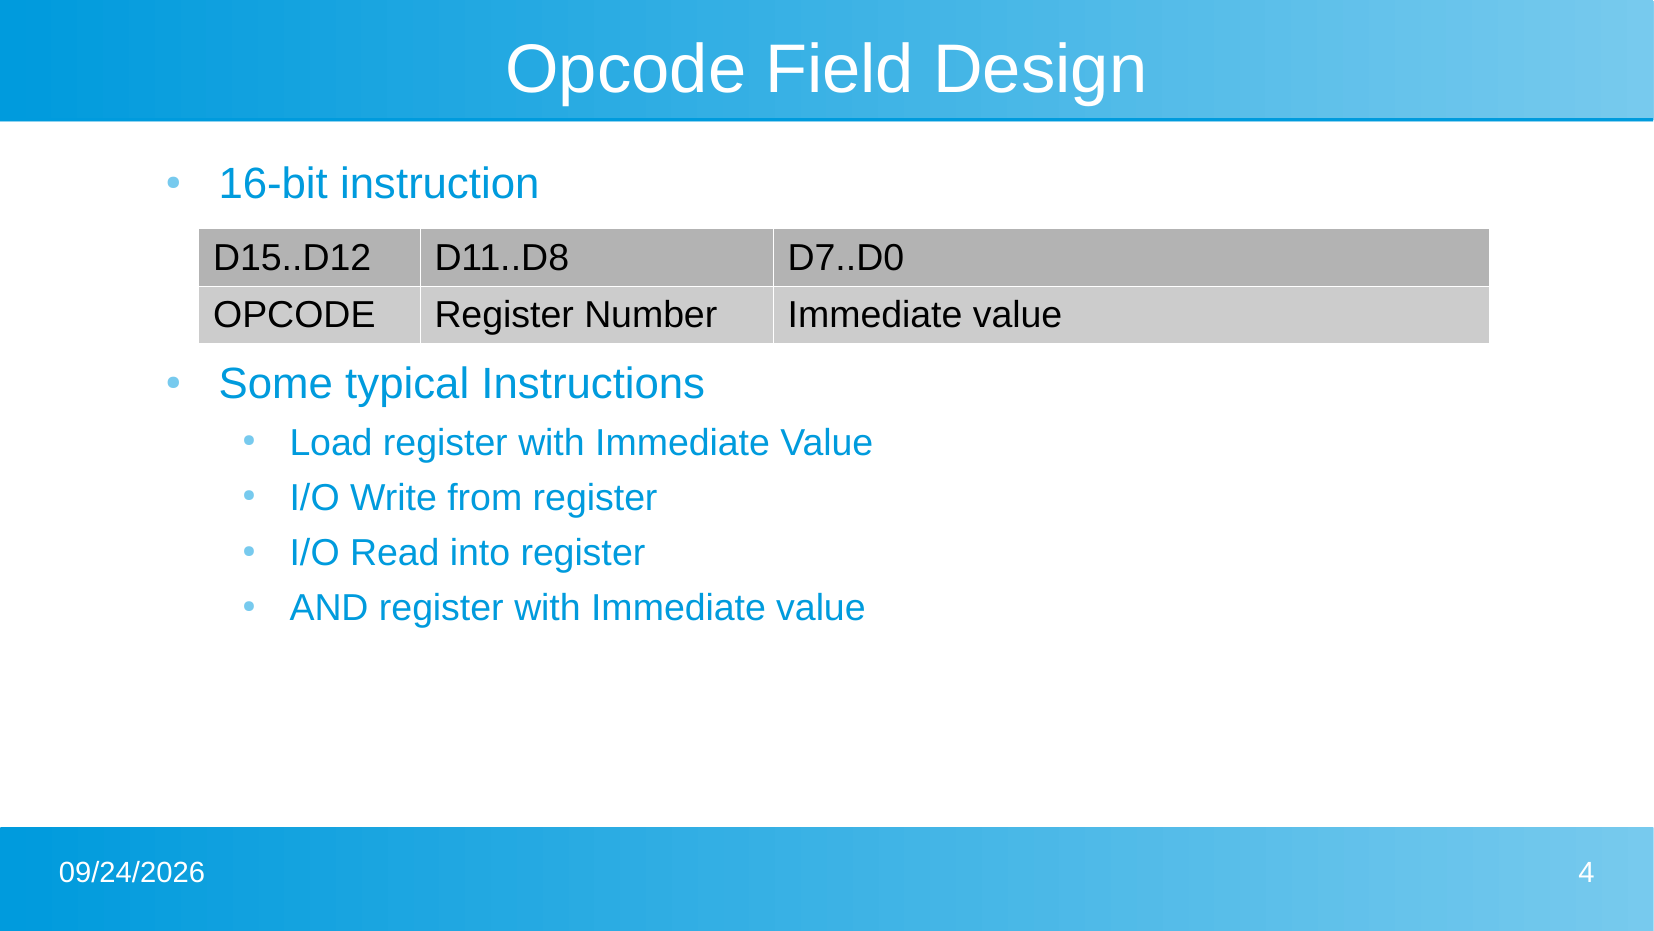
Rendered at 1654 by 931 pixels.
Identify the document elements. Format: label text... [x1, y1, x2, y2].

title Opcode Field Design [59, 29, 1595, 108]
list 16-bit instruction Some typical Instructions Load register with Immediate Value I/O Write from register I/O Read into register AND register with Immediate value [77, 159, 1613, 713]
